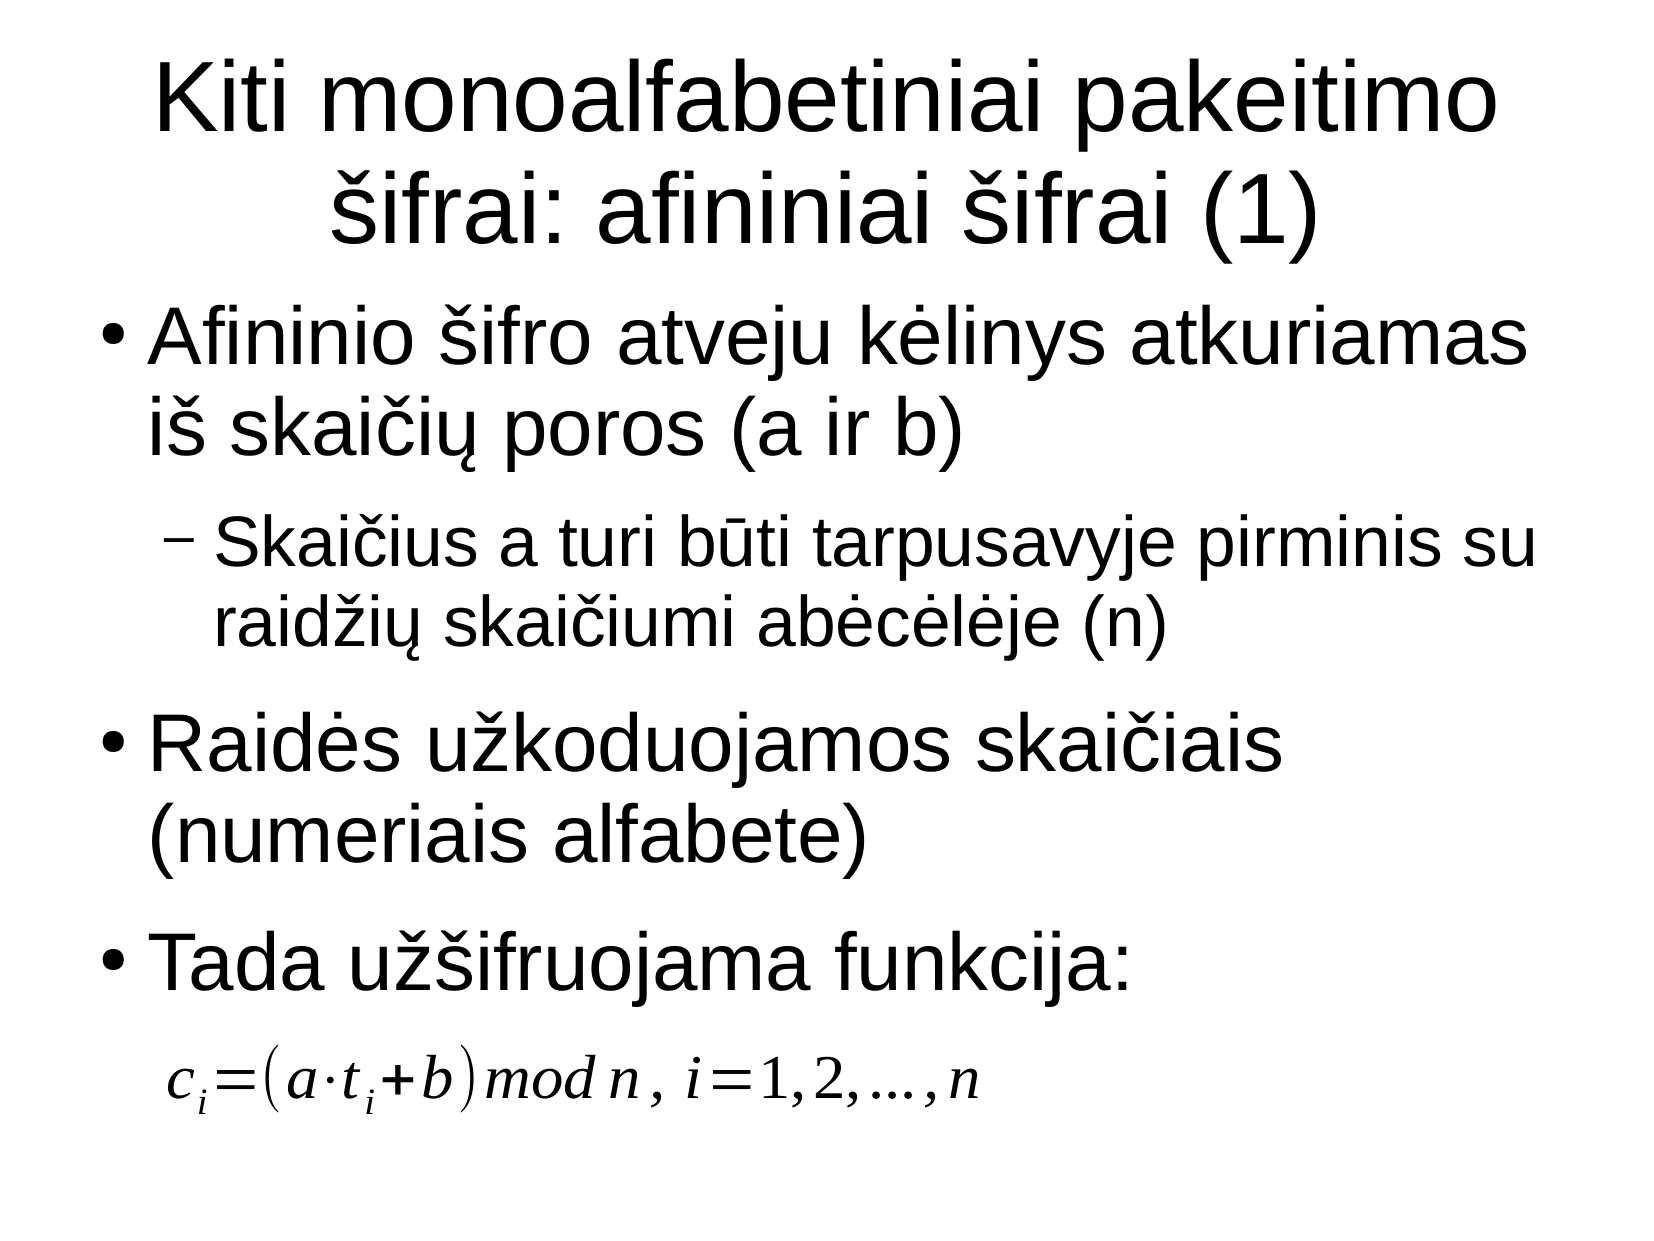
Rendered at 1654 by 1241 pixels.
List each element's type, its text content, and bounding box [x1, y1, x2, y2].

title Kiti monoalfabetiniai pakeitimo šifrai: afininiai šifrai (1) [82, 41, 1571, 265]
chart [157, 1042, 988, 1123]
list Afininio šifro atveju kėlinys atkuriamas iš skaičių poros (a ir b) Skaičius a turi būti tarpusavyje pirminis su raidžių skaičiumi abėcėlėje (n) Raidės užkoduojamos skaičiais (numeriais alfabete) Tada užšifruojama funkcija: [82, 290, 1571, 1010]
